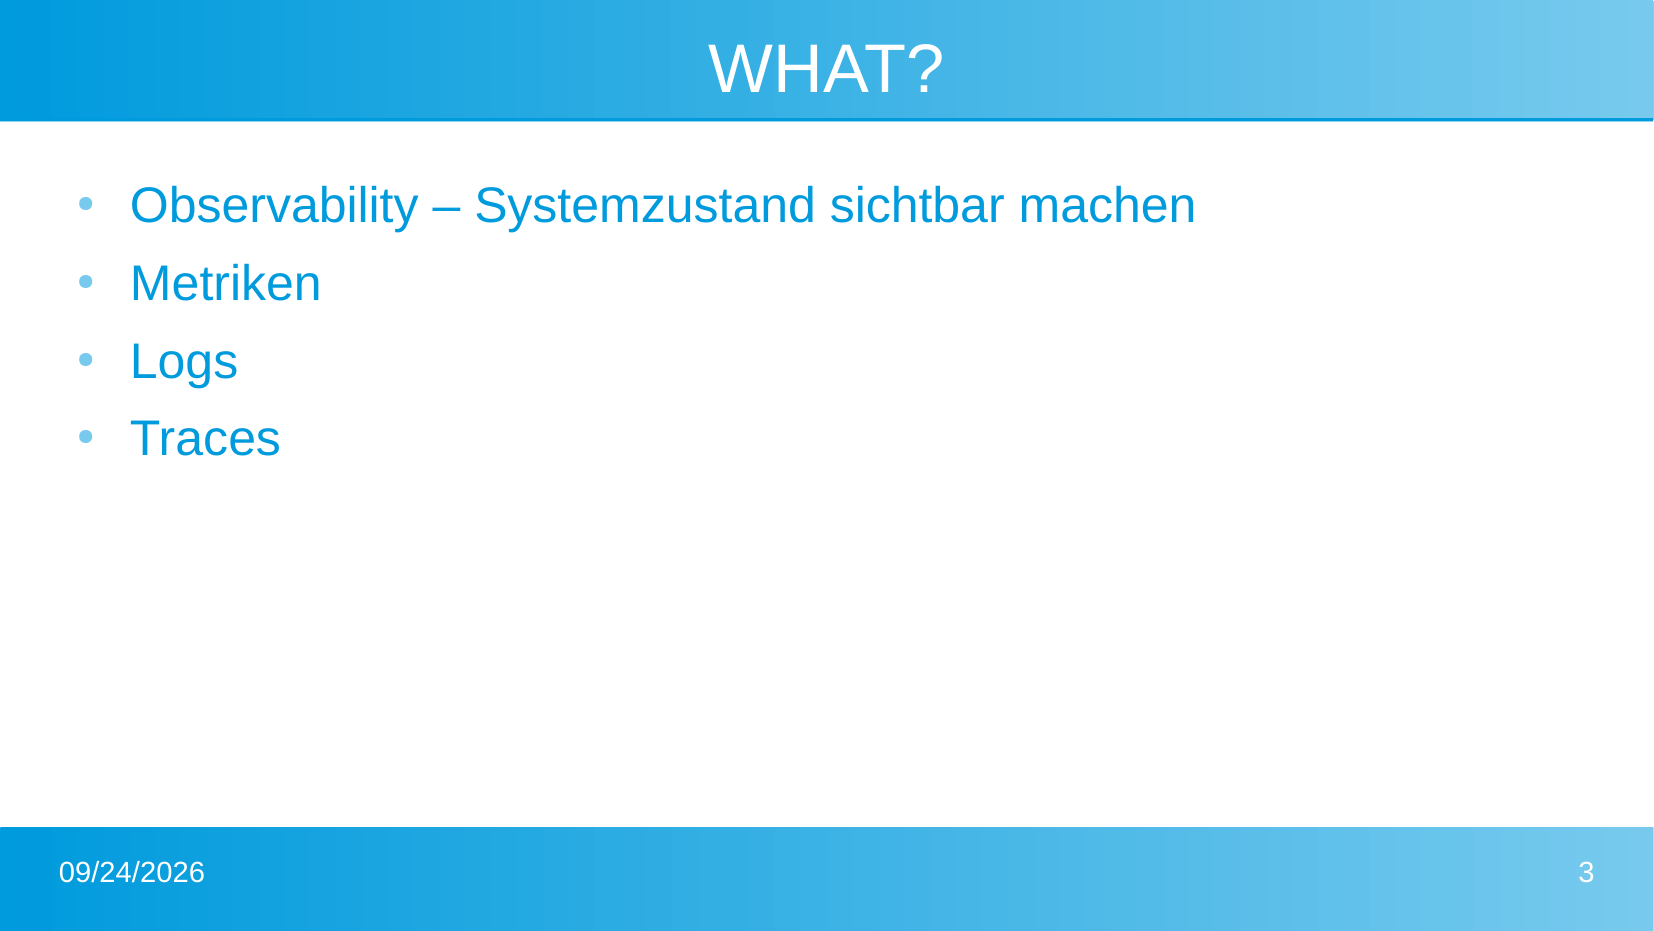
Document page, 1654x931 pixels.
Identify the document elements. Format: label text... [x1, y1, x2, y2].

title WHAT? [59, 29, 1595, 108]
list Observability – Systemzustand sichtbar machen Metriken Logs Traces [59, 177, 1595, 768]
